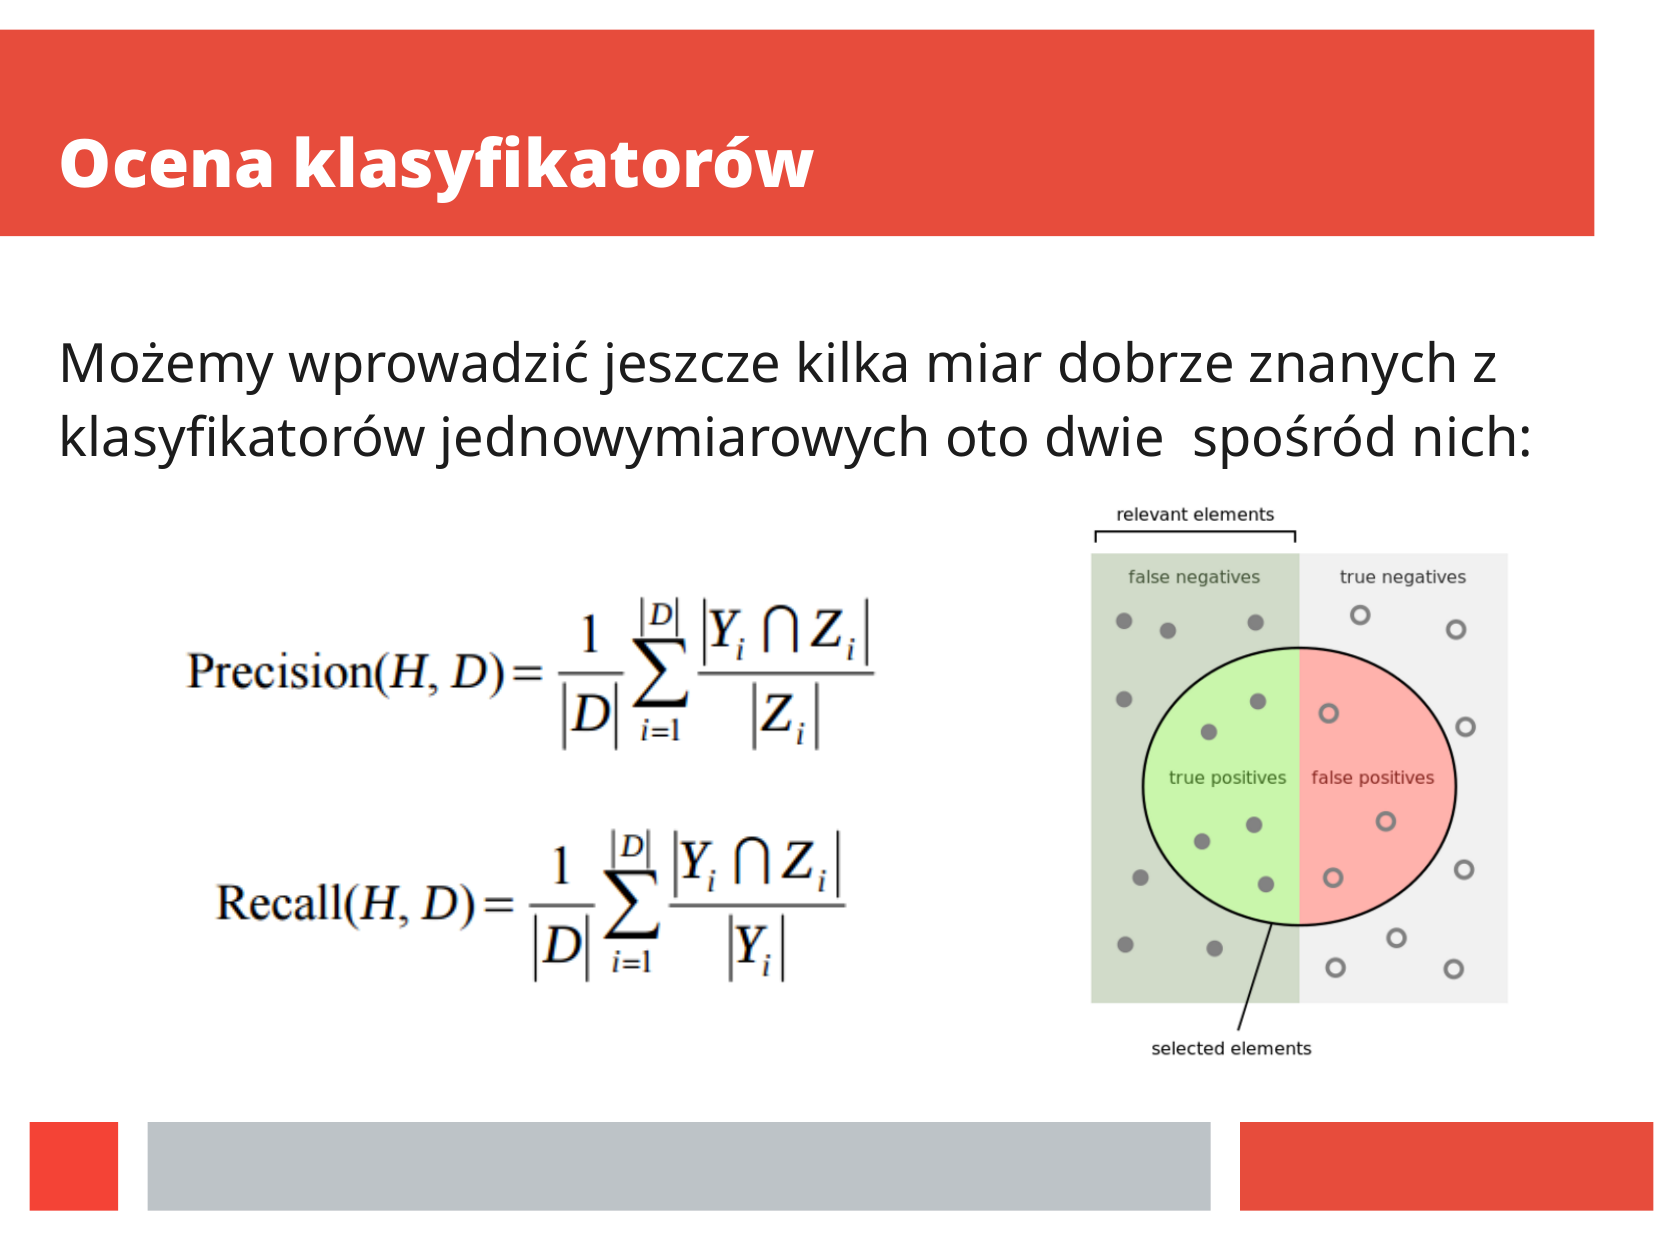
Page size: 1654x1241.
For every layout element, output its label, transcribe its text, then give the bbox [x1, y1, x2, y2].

picture [137, 578, 945, 1004]
list Możemy wprowadzić jeszcze kilka miar dobrze znanych z klasyfikatorów jednowymiarowych oto dwie spośród nich: [59, 324, 1565, 1093]
picture [1074, 496, 1524, 1075]
title Ocena klasyfikatorów [59, 59, 1595, 207]
